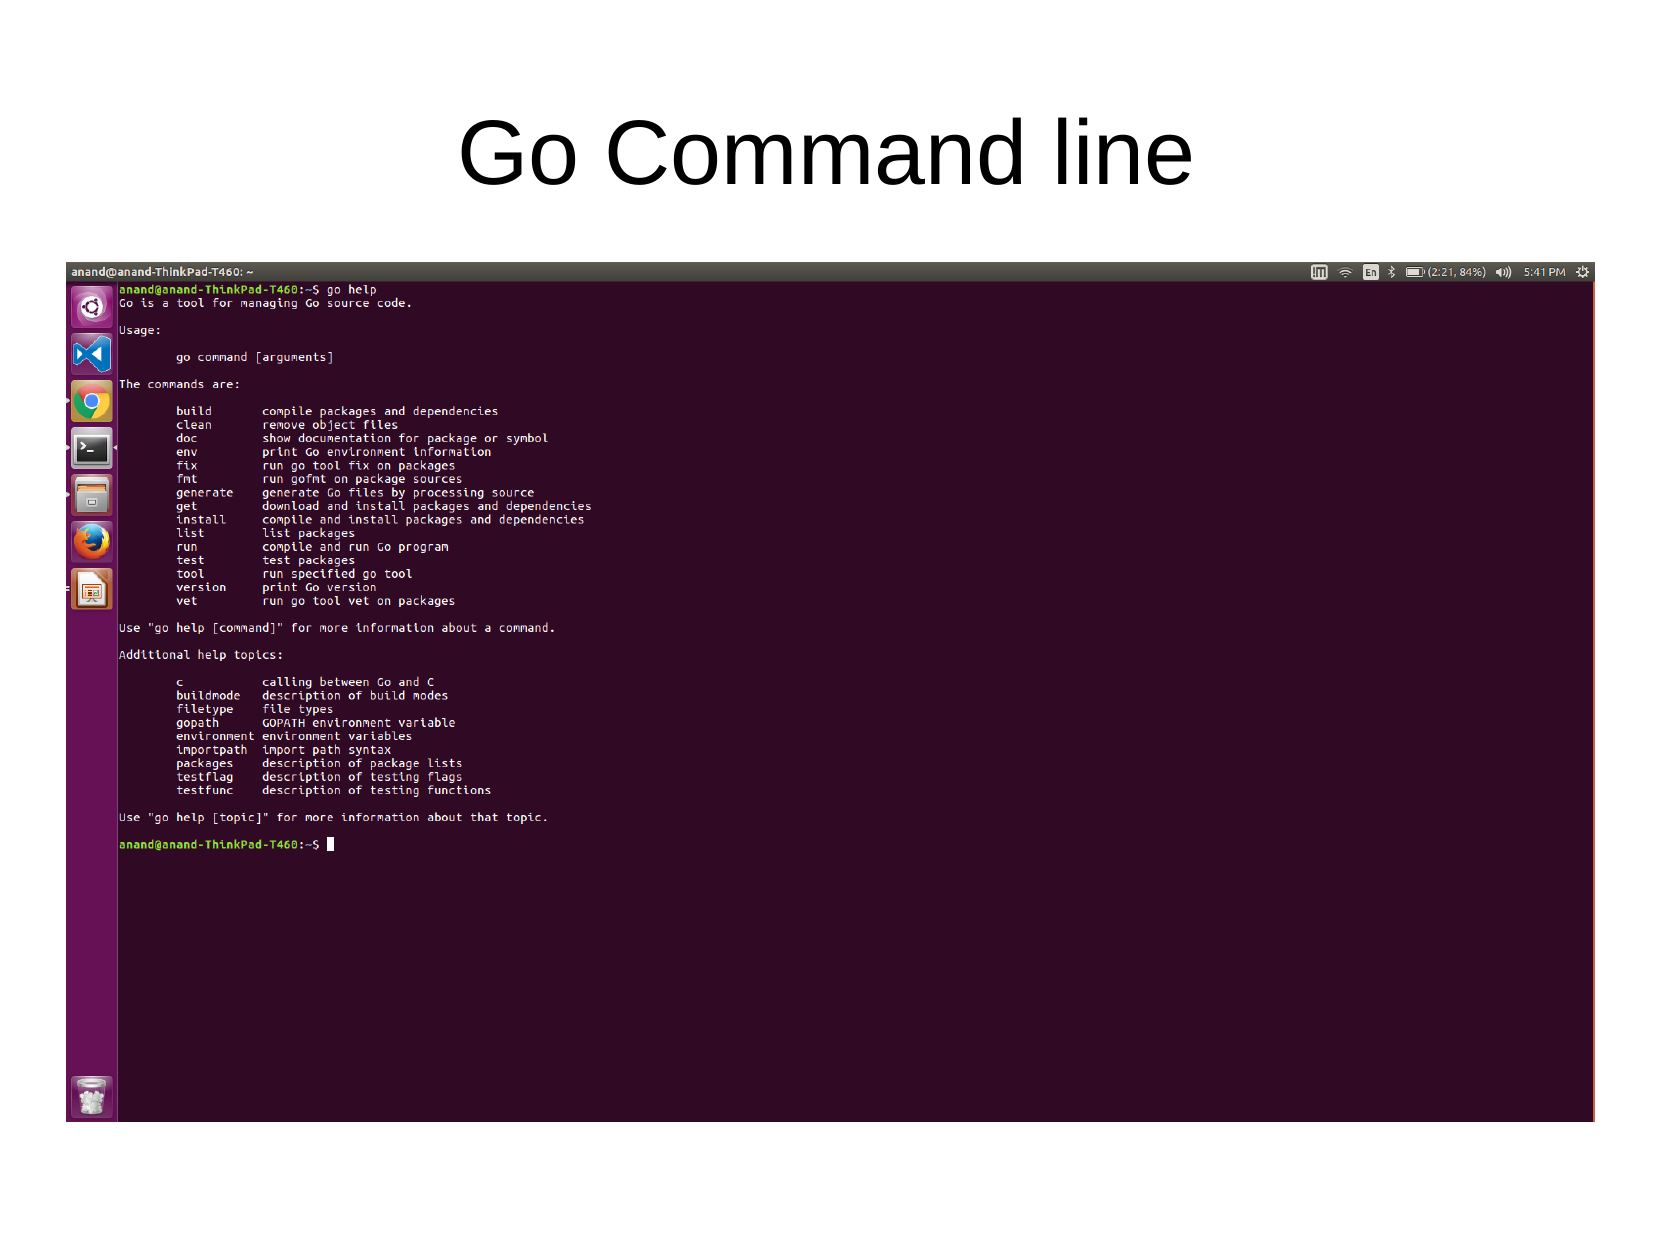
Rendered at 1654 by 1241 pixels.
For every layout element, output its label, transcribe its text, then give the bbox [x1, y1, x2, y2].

title Go Command line [82, 49, 1571, 257]
picture [66, 262, 1595, 1123]
